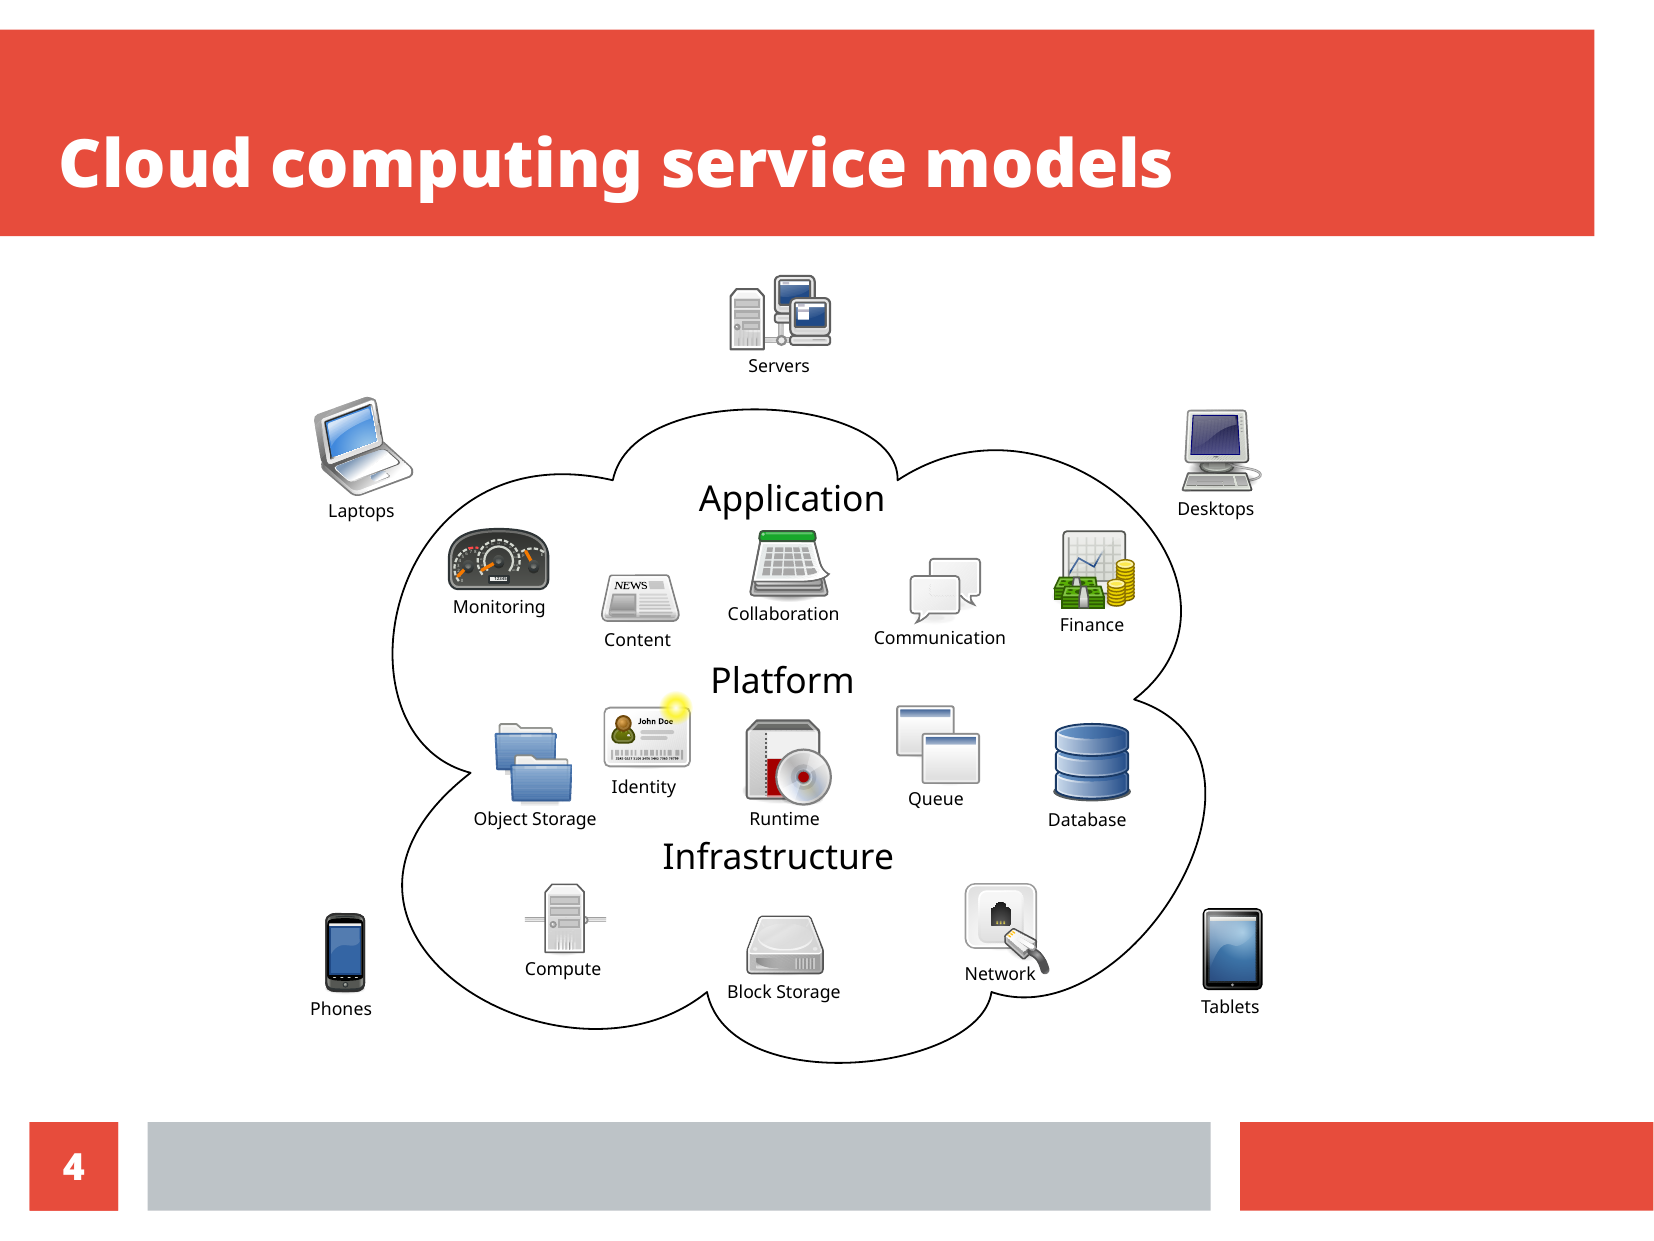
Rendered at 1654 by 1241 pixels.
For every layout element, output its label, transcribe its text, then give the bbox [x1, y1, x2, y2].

picture [302, 260, 1281, 1066]
title Cloud computing service models [59, 59, 1595, 207]
